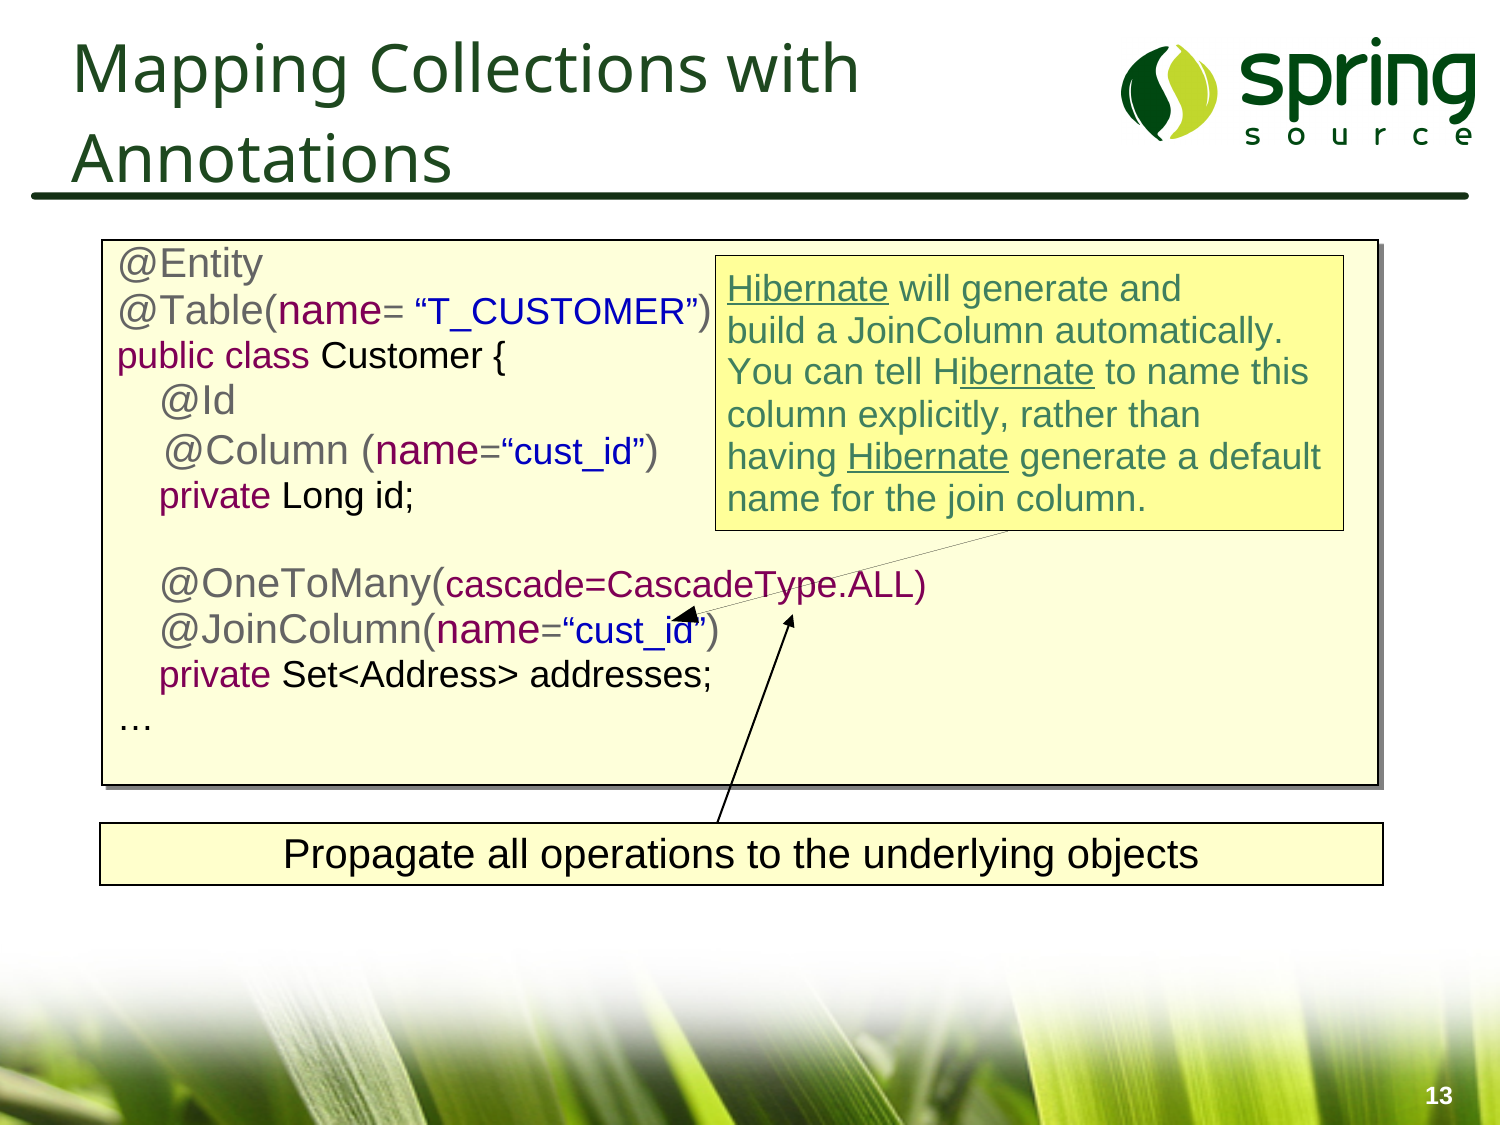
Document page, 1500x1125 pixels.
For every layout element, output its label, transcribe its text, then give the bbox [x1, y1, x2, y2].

title Mapping Collections with Annotations [56, 13, 1089, 191]
text_box Hibernate will generate and build a JoinColumn automatically. You can tell Hibernate to name this column explicitly, rather than having Hibernate generate a default name for the join column. [715, 255, 1344, 531]
list @Entity @Table(name= “T_CUSTOMER”) public class Customer { @Id @Column (name=“cust_id”) private Long id; @OneToMany(cascade=CascadeType.ALL) @JoinColumn(name=“cust_id”) private Set<Address> addresses; … [101, 240, 1378, 785]
picture [1121, 37, 1475, 145]
picture [0, 944, 1500, 1125]
text_box Propagate all operations to the underlying objects [99, 823, 1383, 886]
